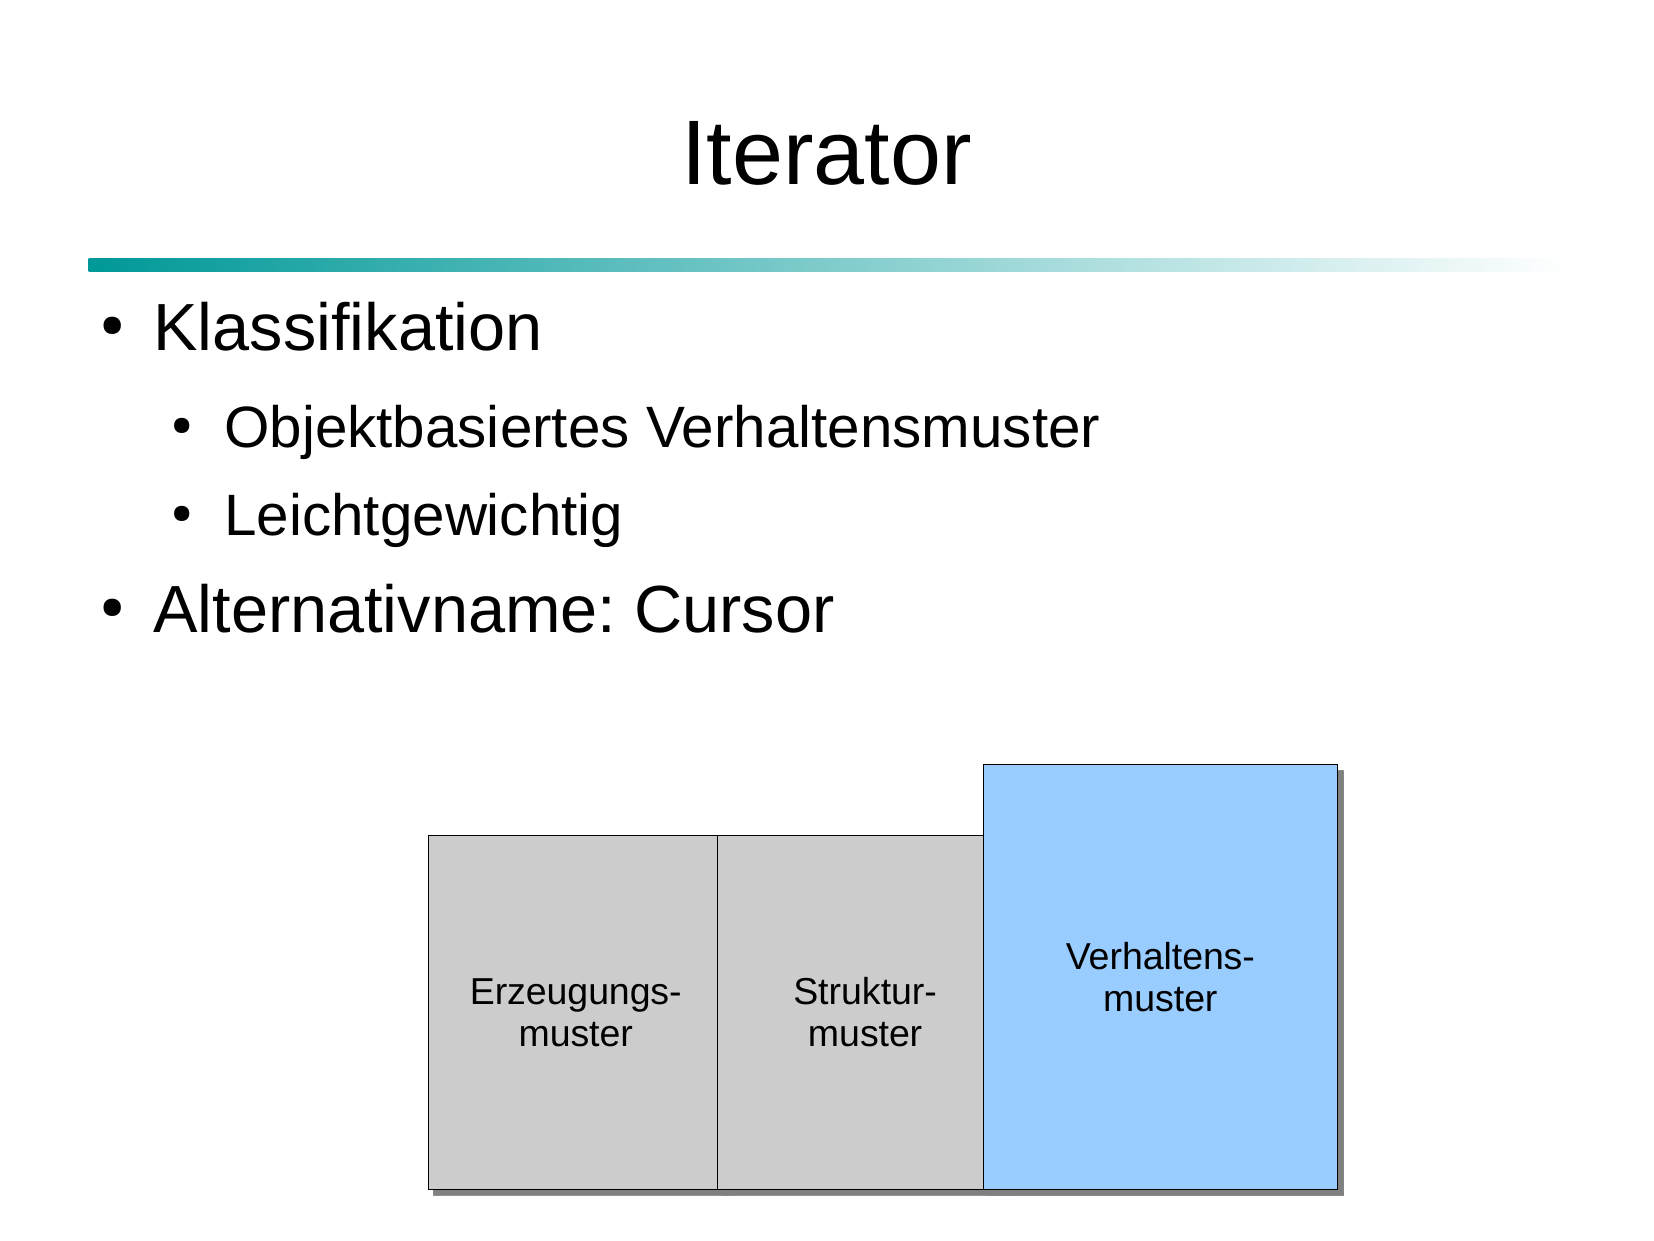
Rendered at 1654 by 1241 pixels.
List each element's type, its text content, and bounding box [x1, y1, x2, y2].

text_box Erzeugungs- muster [428, 835, 717, 1190]
text_box Verhaltens- muster [983, 764, 1338, 1190]
text_box Struktur- muster [717, 835, 983, 1190]
list Klassifikation Objektbasiertes Verhaltensmuster Leichtgewichtig Alternativname: Cursor [82, 290, 1571, 1109]
title Iterator [82, 49, 1571, 257]
